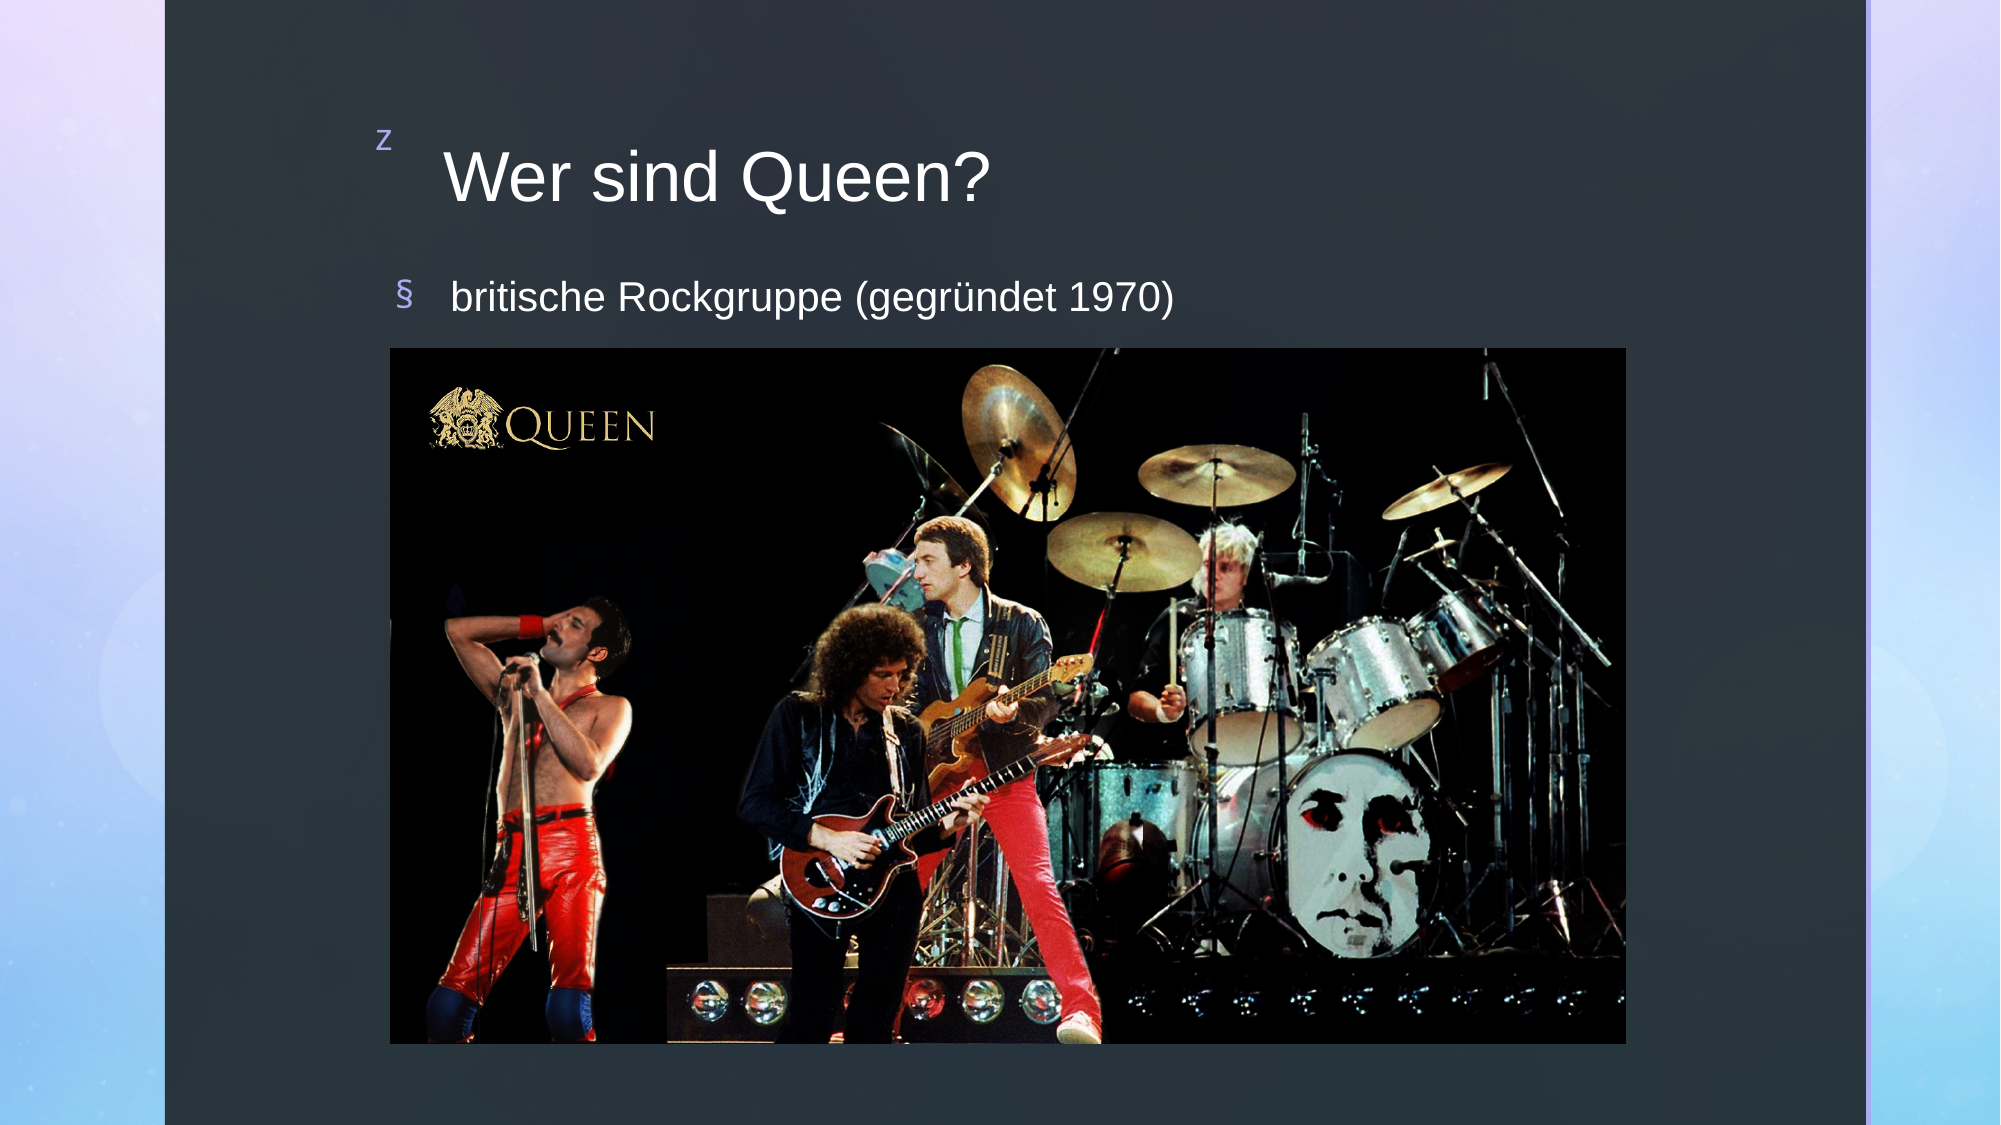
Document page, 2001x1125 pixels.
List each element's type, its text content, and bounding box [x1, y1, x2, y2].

picture [1871, 0, 2001, 1125]
picture [390, 348, 1626, 1044]
list britische Rockgruppe (gegründet 1970) [377, 177, 1657, 402]
picture [0, 0, 164, 1125]
title Wer sind Queen? [428, 132, 1734, 310]
